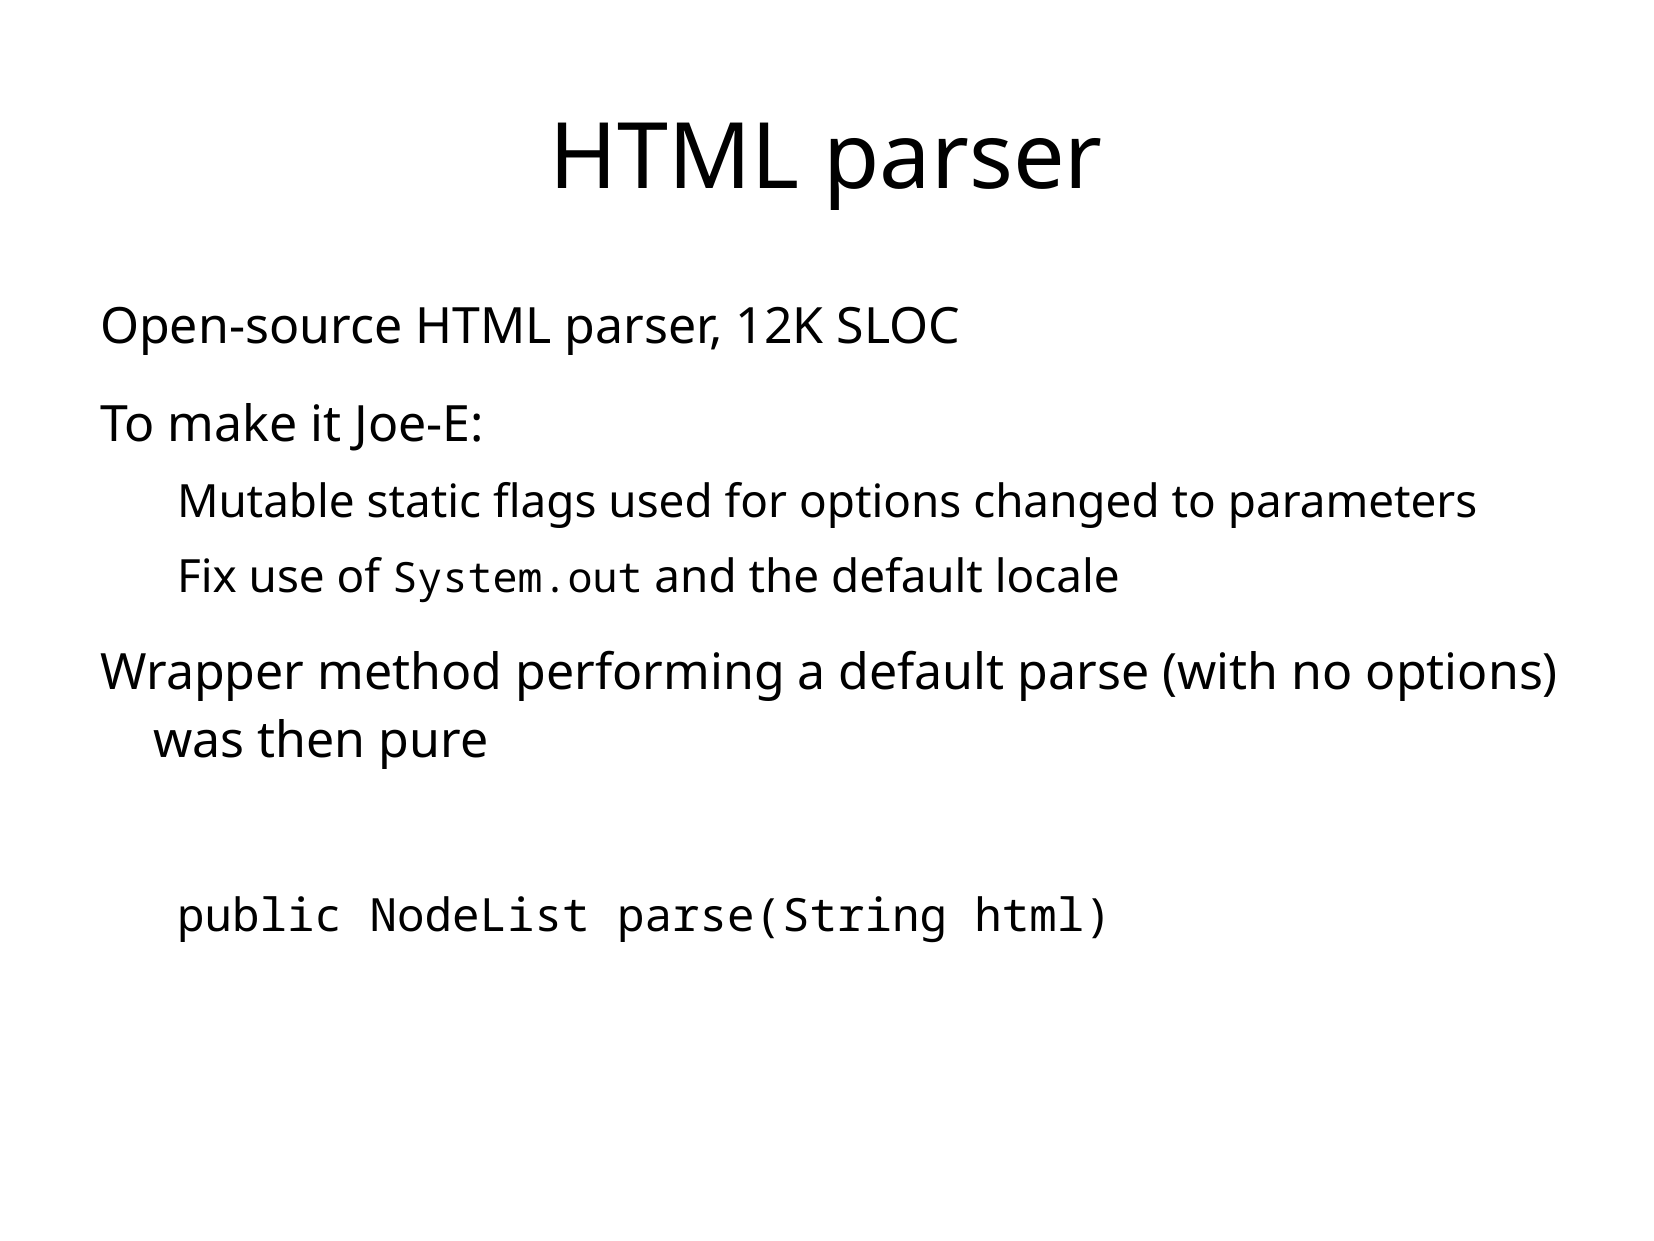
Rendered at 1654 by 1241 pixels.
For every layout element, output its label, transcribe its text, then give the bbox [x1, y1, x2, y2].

title HTML parser [82, 56, 1571, 250]
list Open-source HTML parser, 12K SLOC To make it Joe-E: Mutable static flags used for options changed to parameters Fix use of System.out and the default locale Wrapper method performing a default parse (with no options) was then pure public NodeList parse(String html) [82, 290, 1571, 1094]
